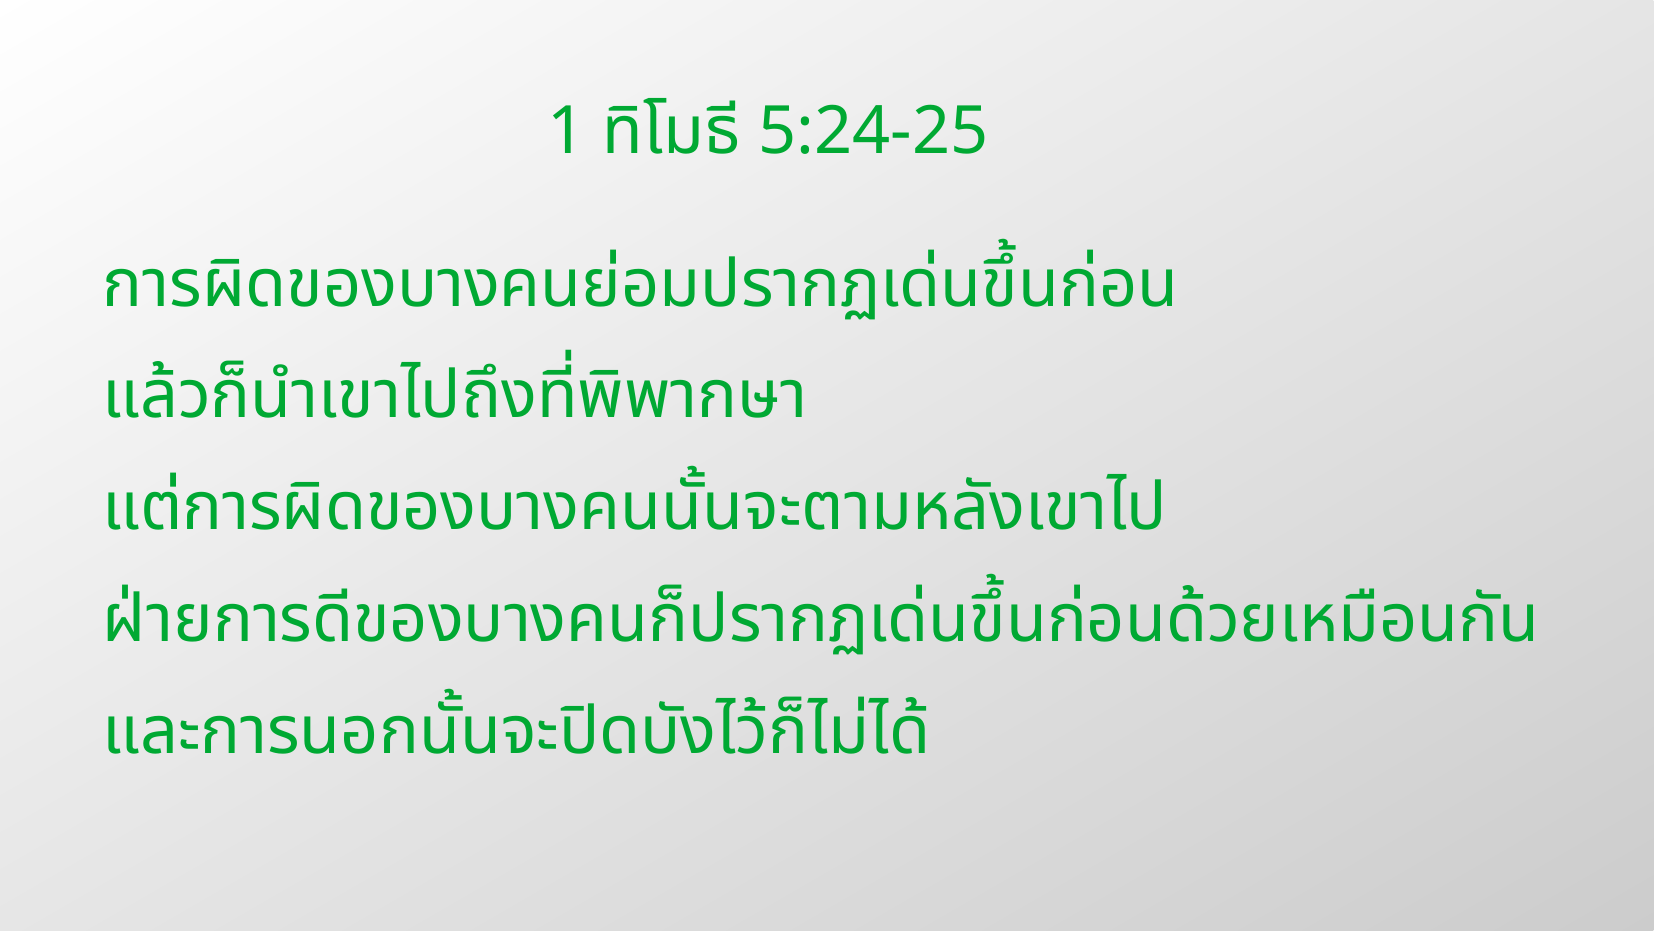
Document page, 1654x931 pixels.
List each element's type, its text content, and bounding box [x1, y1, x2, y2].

text_box 1 ทิโมธี 5:24-25 [532, 75, 1010, 177]
text_box การผิดของบางคนย่อมปรากฏเด่นขึ้นก่อน แล้วก็นำเขาไปถึงที่พิพากษา แต่การผิดของบางคนนั้นจะตามหลังเขาไป ฝ่ายการดีของบางคนก็ปรากฏเด่นขึ้นก่อนด้วยเหมือนกัน และการนอกนั้นจะปิดบังไว้ก็ไม่ได้ [88, 238, 1591, 786]
